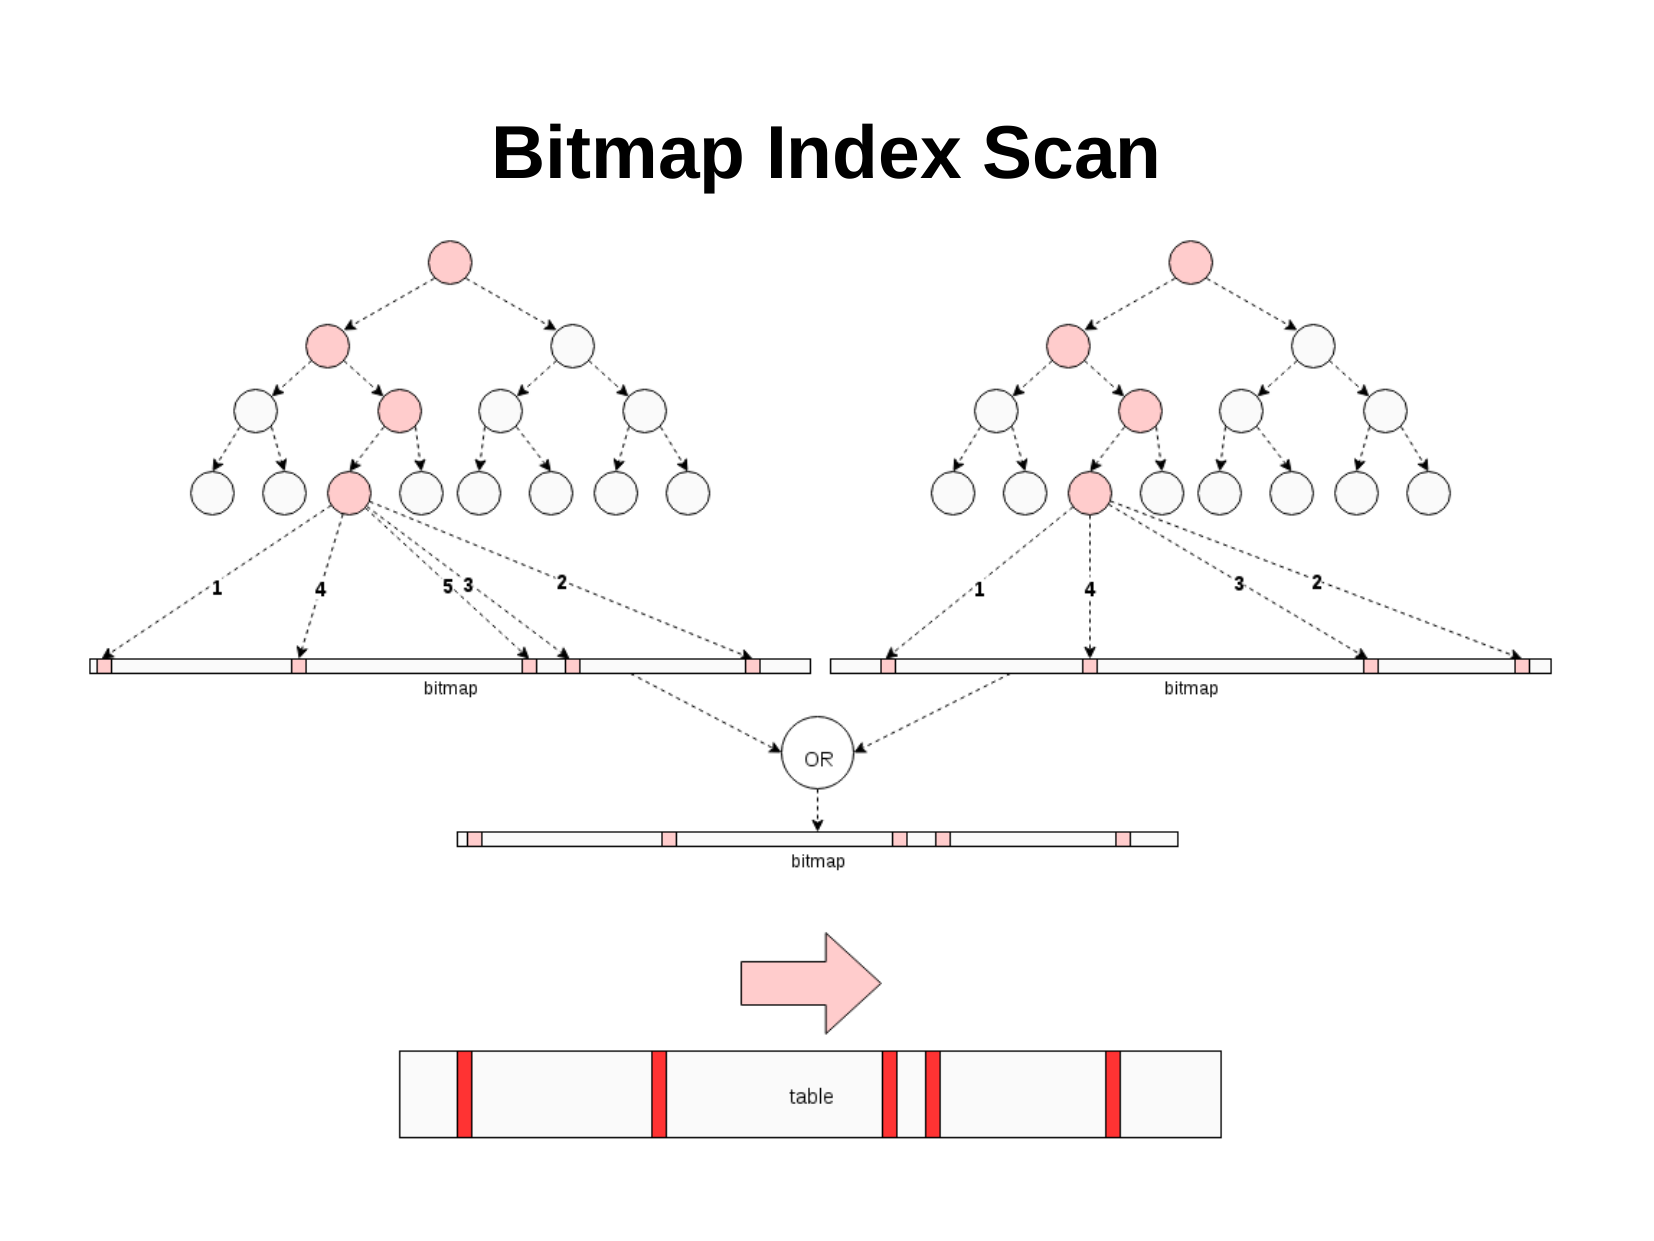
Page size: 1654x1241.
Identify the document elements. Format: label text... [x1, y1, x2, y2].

picture [88, 240, 1565, 1141]
title Bitmap Index Scan [82, 49, 1571, 257]
